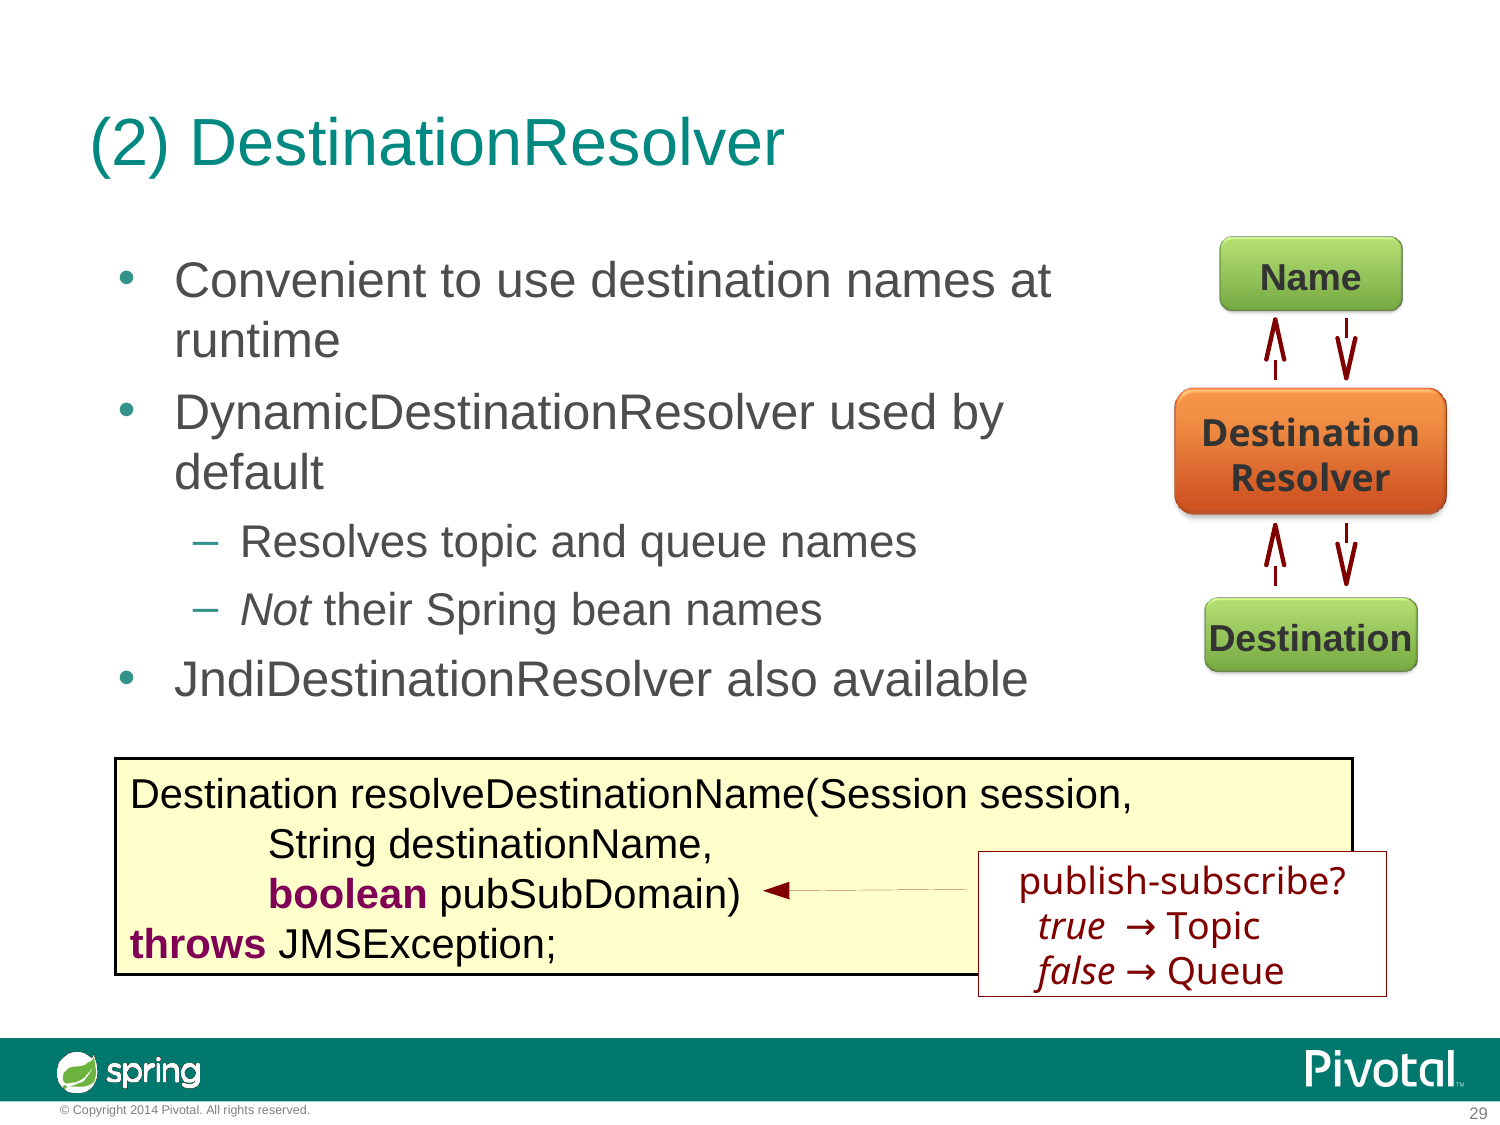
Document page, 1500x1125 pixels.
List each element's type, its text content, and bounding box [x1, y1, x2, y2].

list Convenient to use destination names at runtime DynamicDestinationResolver used by default Resolves topic and queue names Not their Spring bean names JndiDestinationResolver also available [102, 239, 1109, 903]
text_box Destination resolveDestinationName(Session session, String destinationName, boolean pubSubDomain) throws JMSException; [115, 758, 1353, 975]
picture [1167, 381, 1454, 527]
picture [32, 1041, 210, 1103]
picture [1306, 1050, 1464, 1087]
title (2) DestinationResolver [75, 45, 1426, 233]
text_box publish-subscribe? true → Topic false → Queue [978, 851, 1387, 997]
picture [1199, 594, 1423, 679]
picture [1215, 233, 1407, 318]
